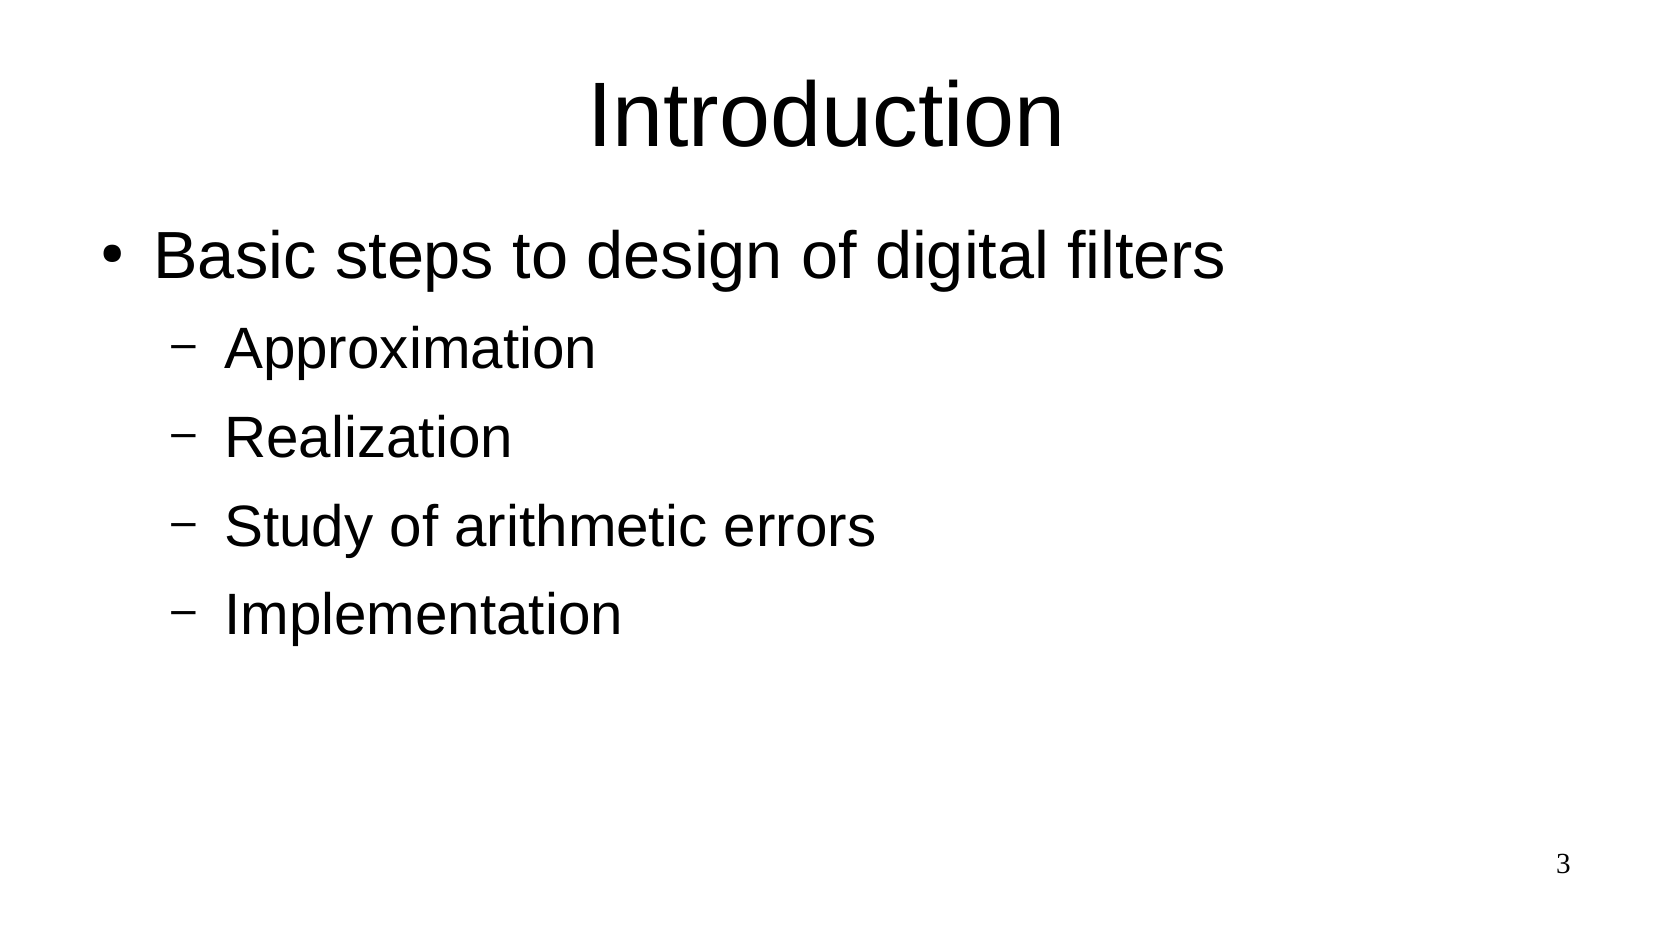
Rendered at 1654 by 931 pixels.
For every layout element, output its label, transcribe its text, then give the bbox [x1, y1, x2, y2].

list Basic steps to design of digital filters Approximation Realization Study of arithmetic errors Implementation [82, 217, 1571, 758]
title Introduction [82, 37, 1571, 193]
